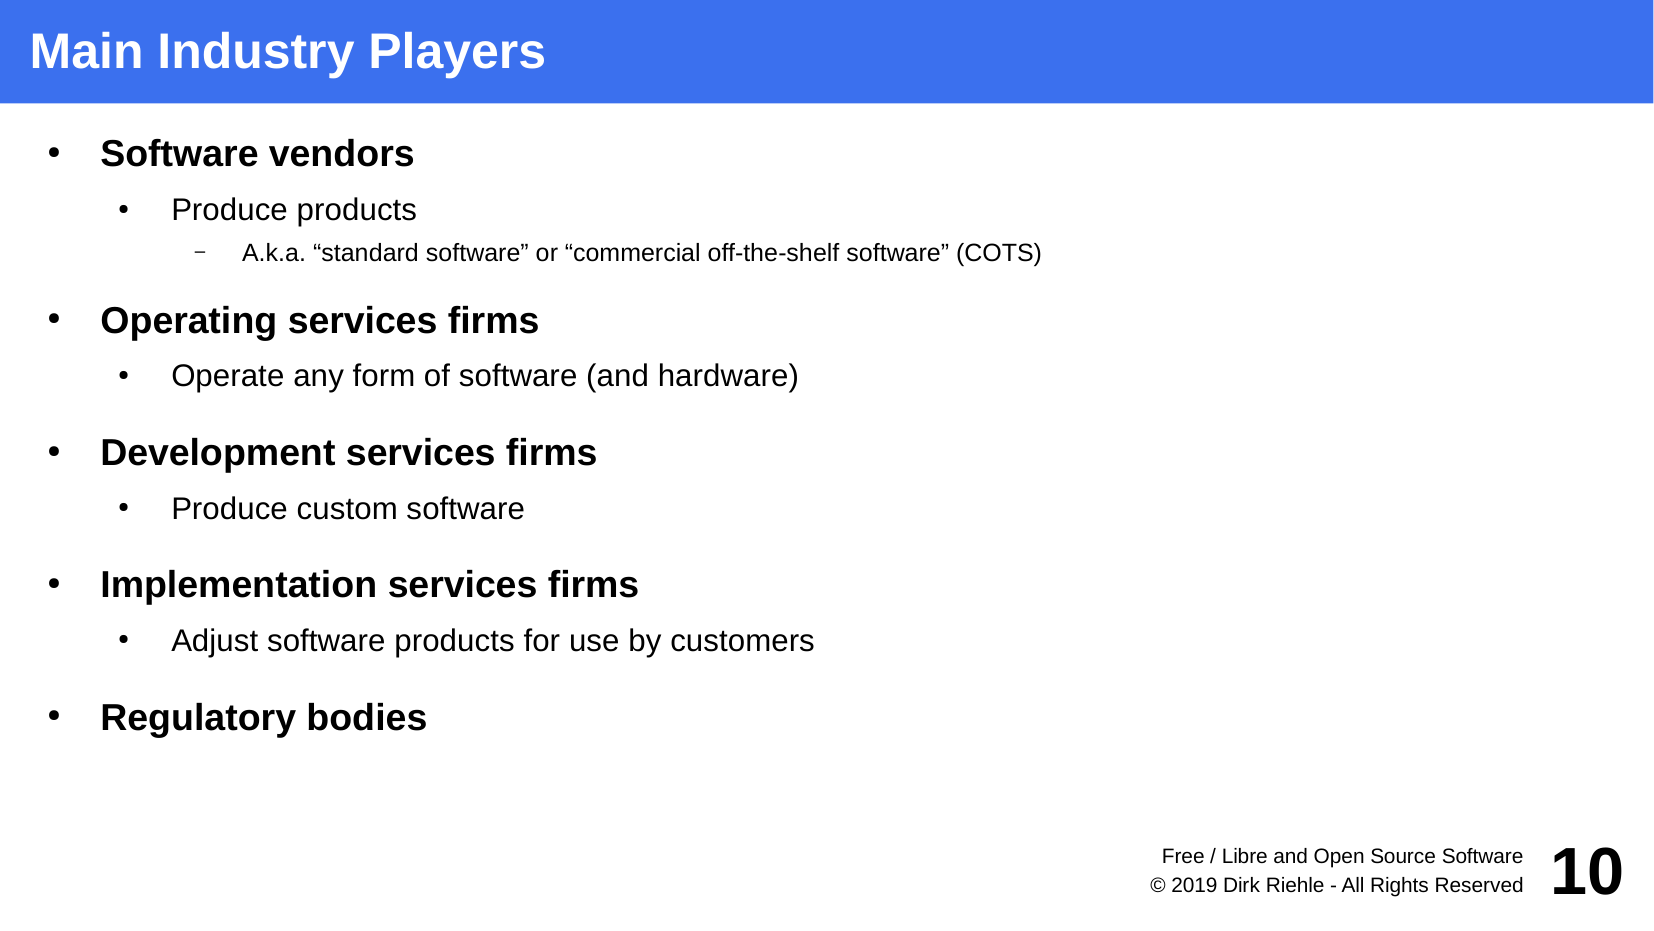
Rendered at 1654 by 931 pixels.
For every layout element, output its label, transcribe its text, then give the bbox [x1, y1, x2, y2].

title Main Industry Players [0, 0, 1654, 104]
list Software vendors Produce products A.k.a. “standard software” or “commercial off-the-shelf software” (COTS) Operating services firms Operate any form of software (and hardware) Development services firms Produce custom software Implementation services firms Adjust software products for use by customers Regulatory bodies [29, 132, 1625, 813]
